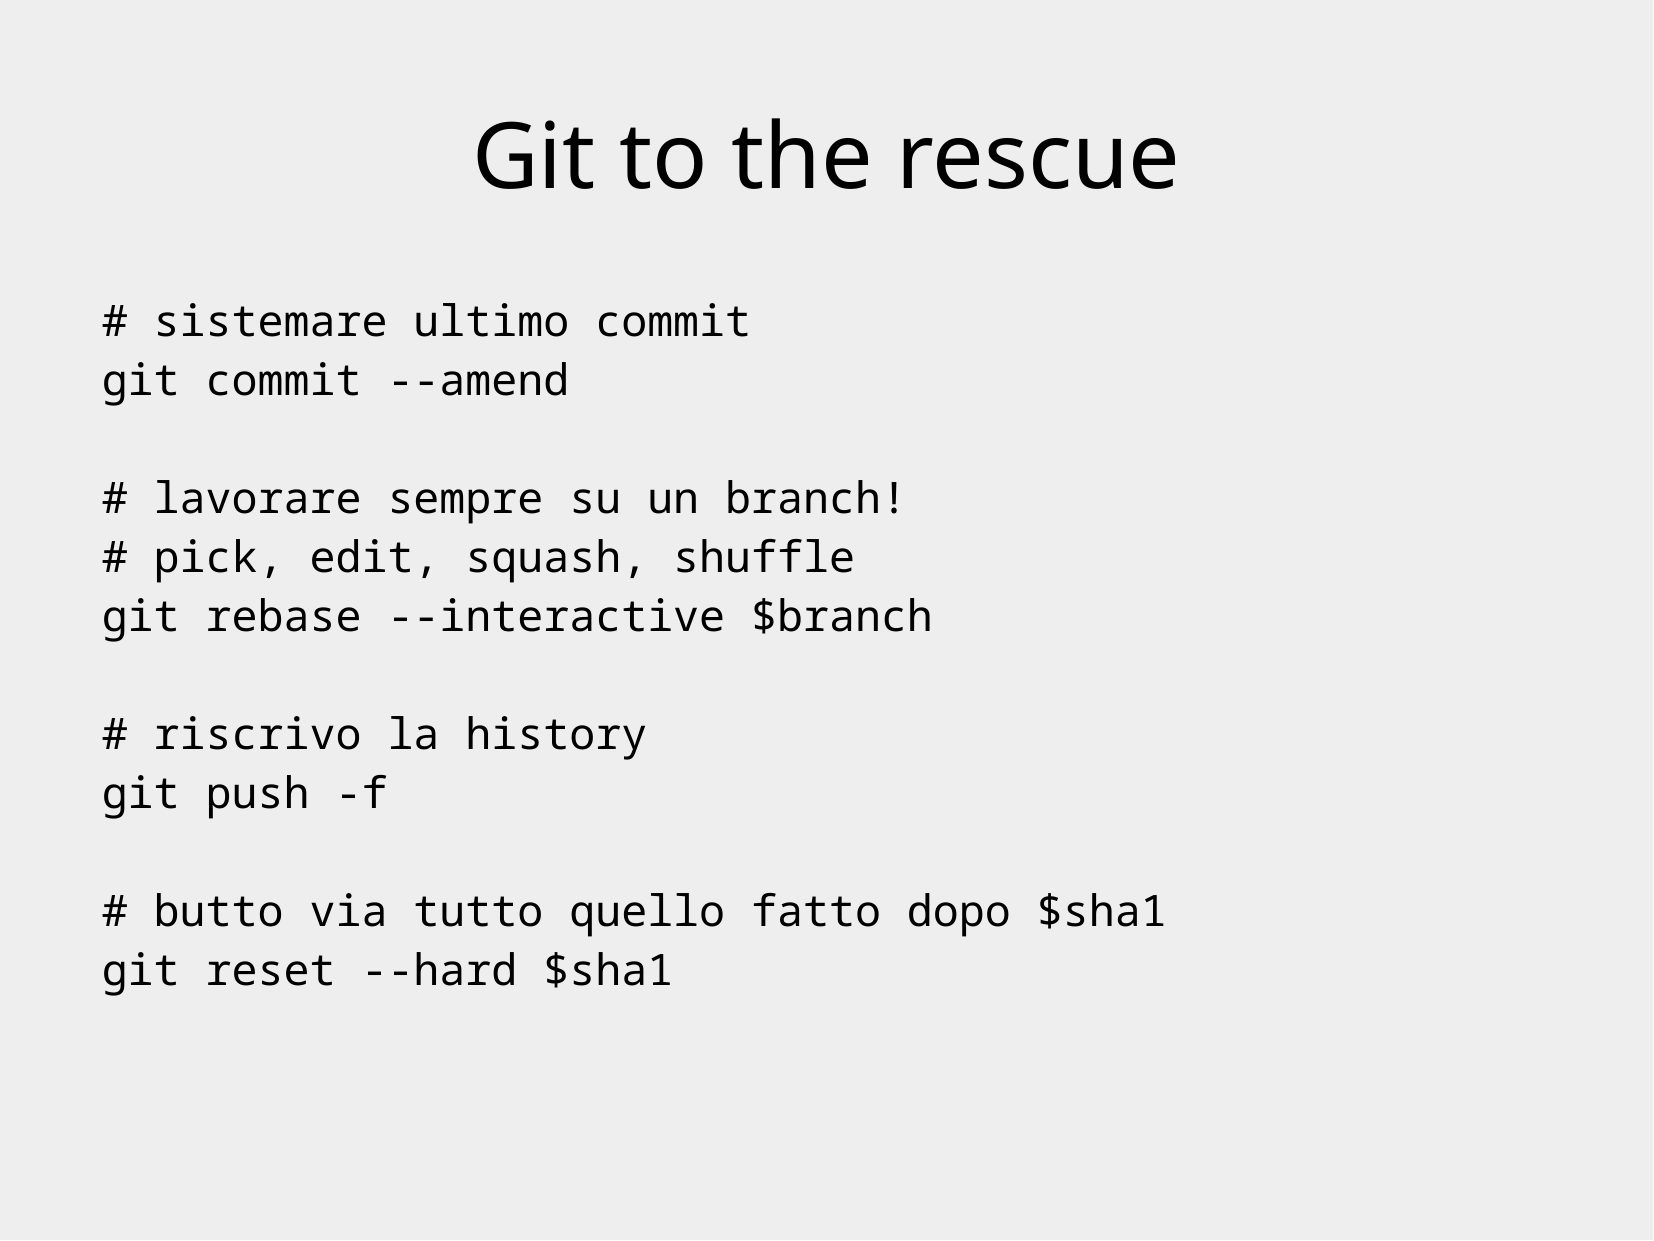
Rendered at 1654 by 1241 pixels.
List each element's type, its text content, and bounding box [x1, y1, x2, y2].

title Git to the rescue [82, 49, 1571, 257]
list # sistemare ultimo commit git commit --amend # lavorare sempre su un branch! # pick, edit, squash, shuffle git rebase --interactive $branch # riscrivo la history git push -f # butto via tutto quello fatto dopo $sha1 git reset --hard $sha1 [82, 290, 1571, 1010]
